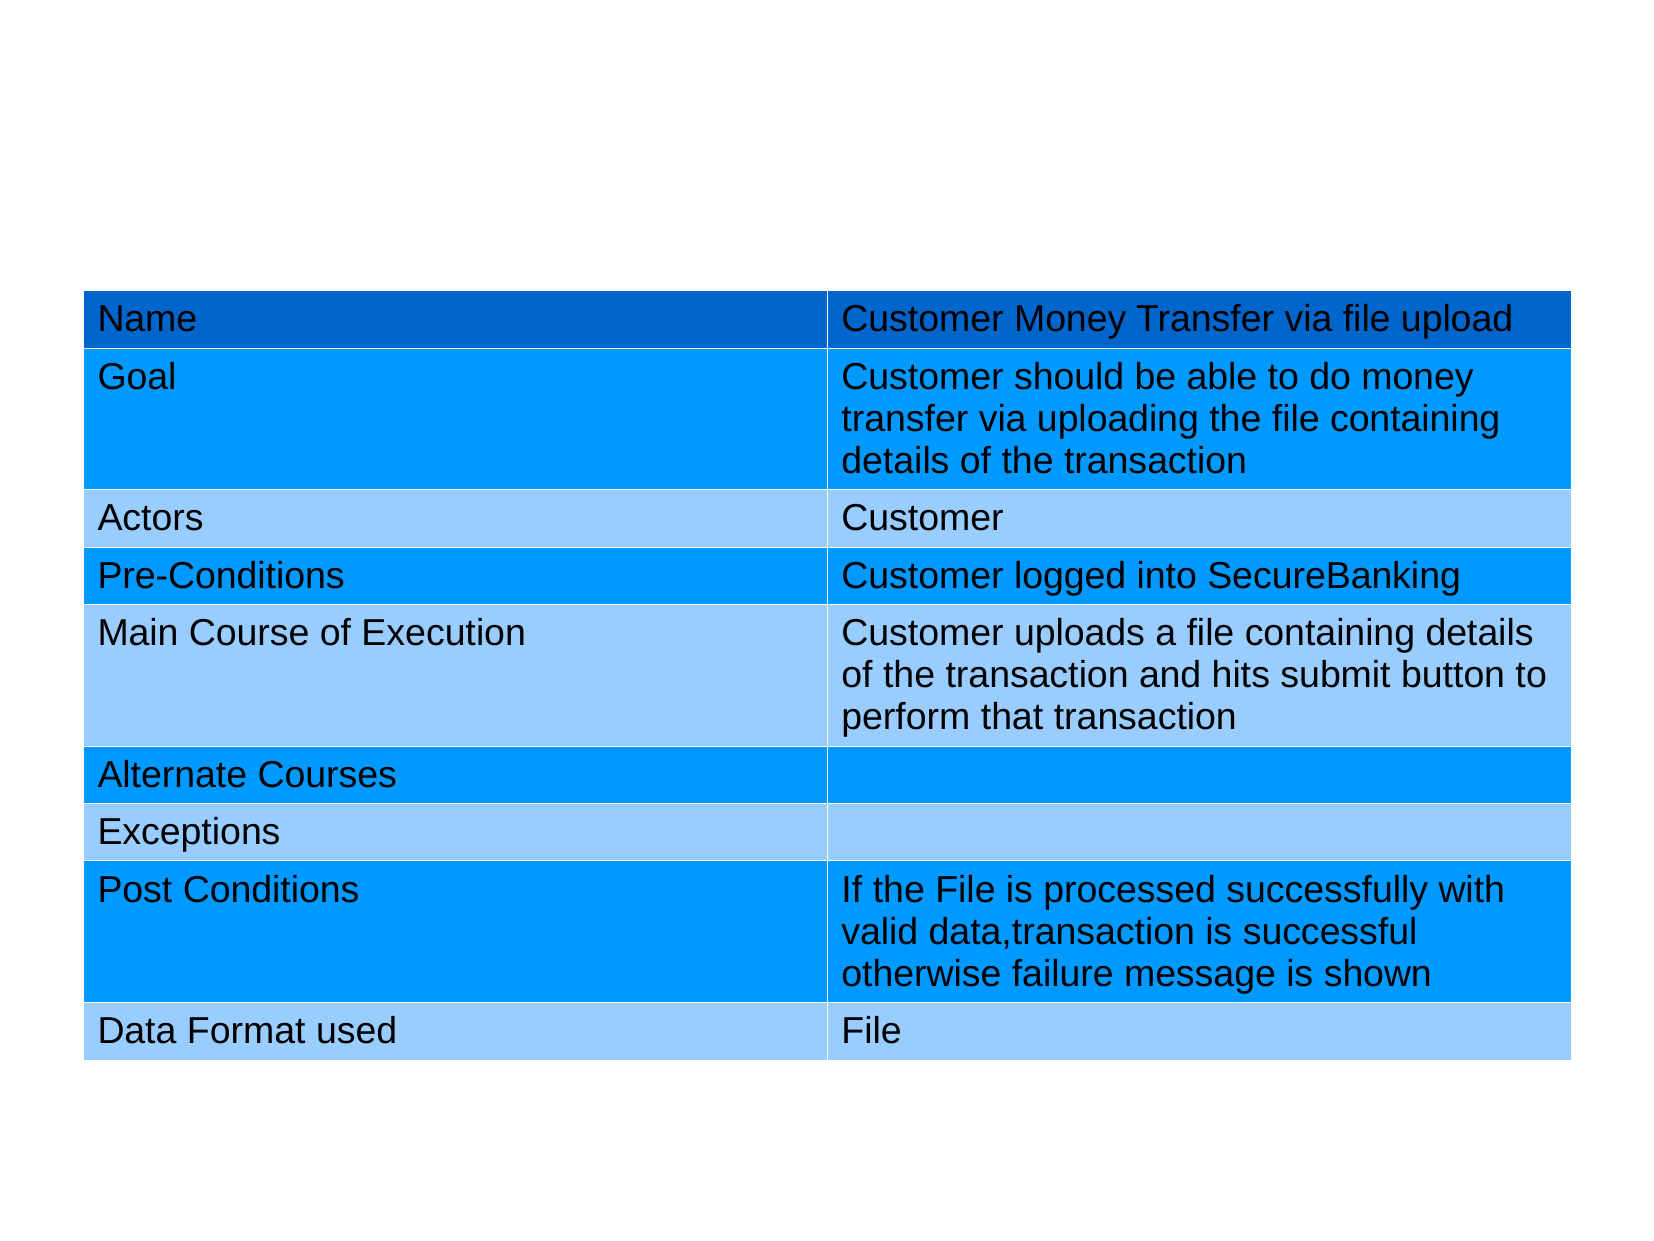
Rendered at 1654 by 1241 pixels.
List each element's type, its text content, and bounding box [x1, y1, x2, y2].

table_cell Goal [84, 349, 827, 489]
table_cell [828, 804, 1571, 860]
table_cell Main Course of Execution [84, 605, 827, 746]
table_cell File [828, 1003, 1571, 1060]
table_cell Post Conditions [84, 861, 827, 1002]
table_cell Pre-Conditions [84, 548, 827, 604]
table_cell Exceptions [84, 804, 827, 860]
table_cell Alternate Courses [84, 747, 827, 803]
table_cell Customer [828, 490, 1571, 547]
table_cell Data Format used [84, 1003, 827, 1060]
table_header Customer Money Transfer via file upload [828, 291, 1571, 348]
table_header Name [84, 291, 827, 348]
table_cell Customer should be able to do money transfer via uploading the file containing details of the transaction [828, 349, 1571, 489]
table_cell Customer uploads a file containing details of the transaction and hits submit button to perform that transaction [828, 605, 1571, 746]
table_cell Customer logged into SecureBanking [828, 548, 1571, 604]
table_cell [828, 747, 1571, 803]
table_cell Actors [84, 490, 827, 547]
table_cell If the File is processed successfully with valid data,transaction is successful otherwise failure message is shown [828, 861, 1571, 1002]
